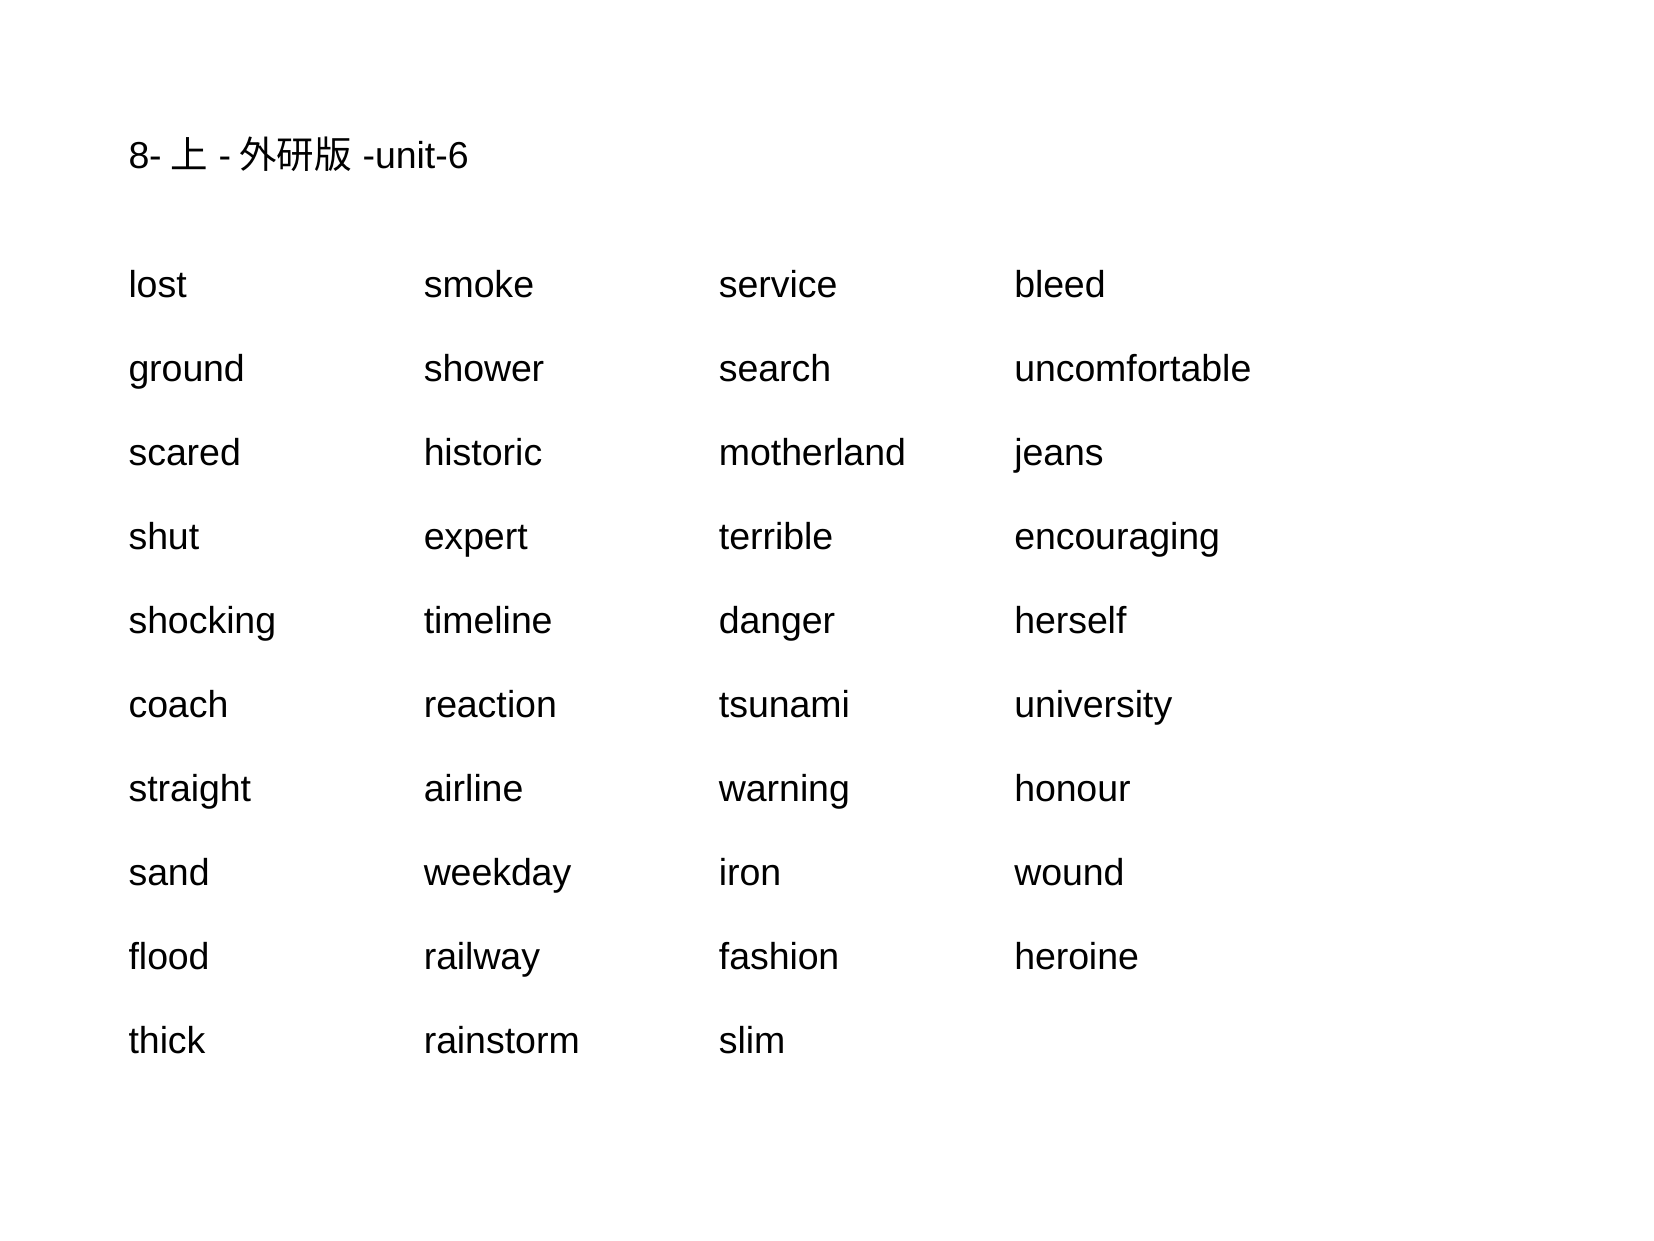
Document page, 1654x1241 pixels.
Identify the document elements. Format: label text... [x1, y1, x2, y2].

text_box 8-上-外研版-unit-6 lost smoke service bleed ground shower search uncomfortable scared historic motherland jeans shut expert terrible encouraging shocking timeline danger herself coach reaction tsunami university straight airline warning honour sand weekday iron wound flood railway fashion heroine thick rainstorm slim [113, 118, 1536, 1063]
